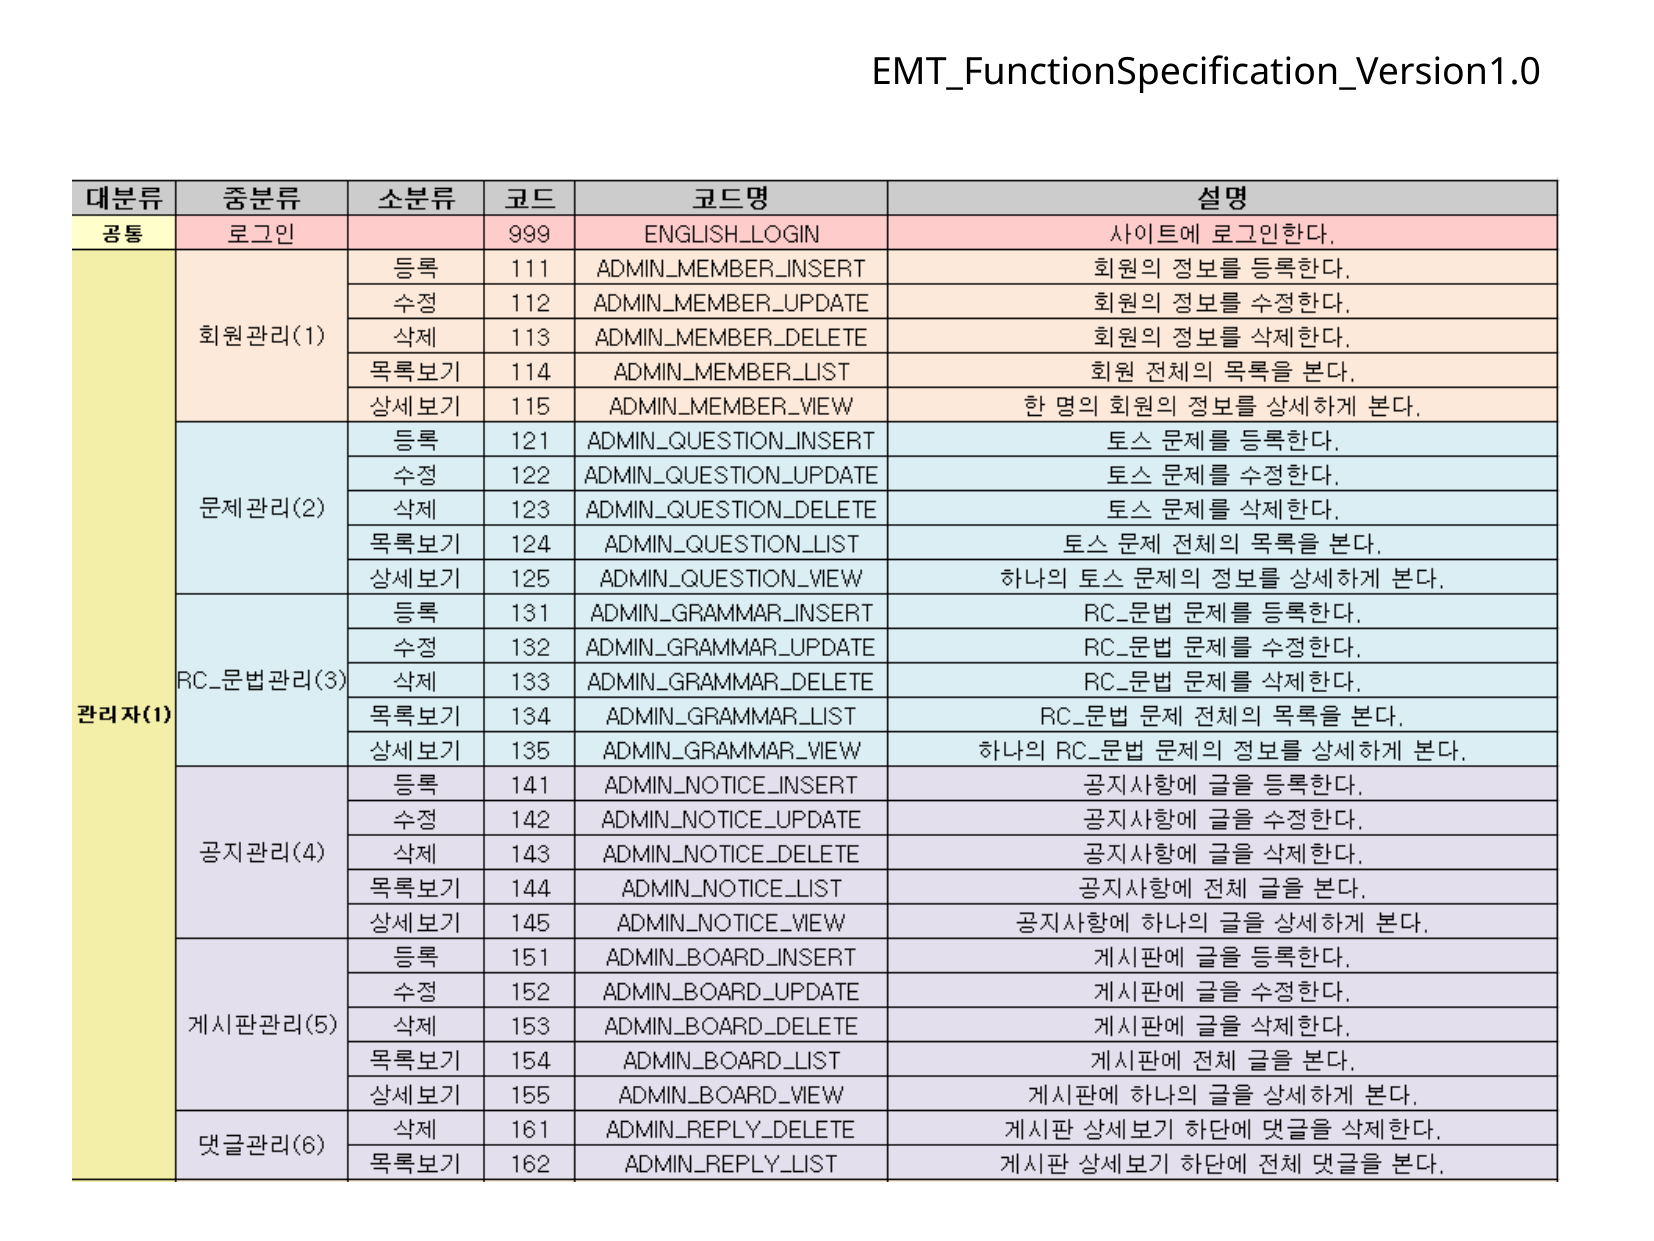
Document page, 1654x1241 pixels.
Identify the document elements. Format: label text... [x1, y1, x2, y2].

text_box EMT_FunctionSpecification_Version1.0 [856, 36, 1601, 142]
picture [72, 177, 1560, 1182]
